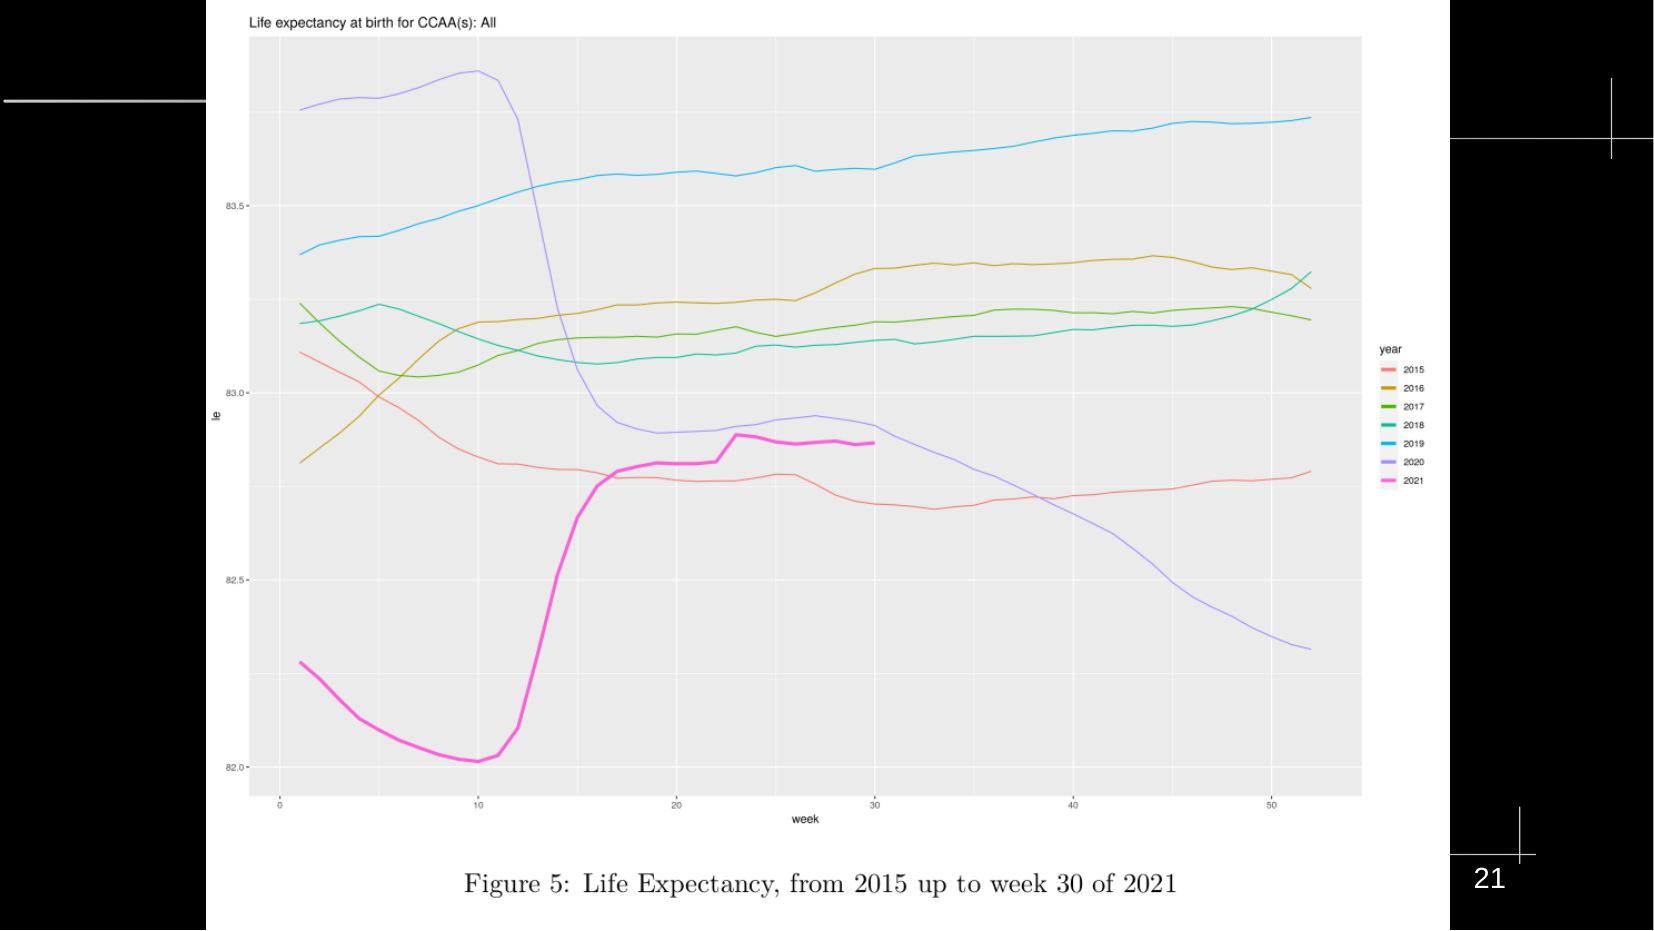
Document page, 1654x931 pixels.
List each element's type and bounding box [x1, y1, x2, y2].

picture [206, 0, 1450, 930]
